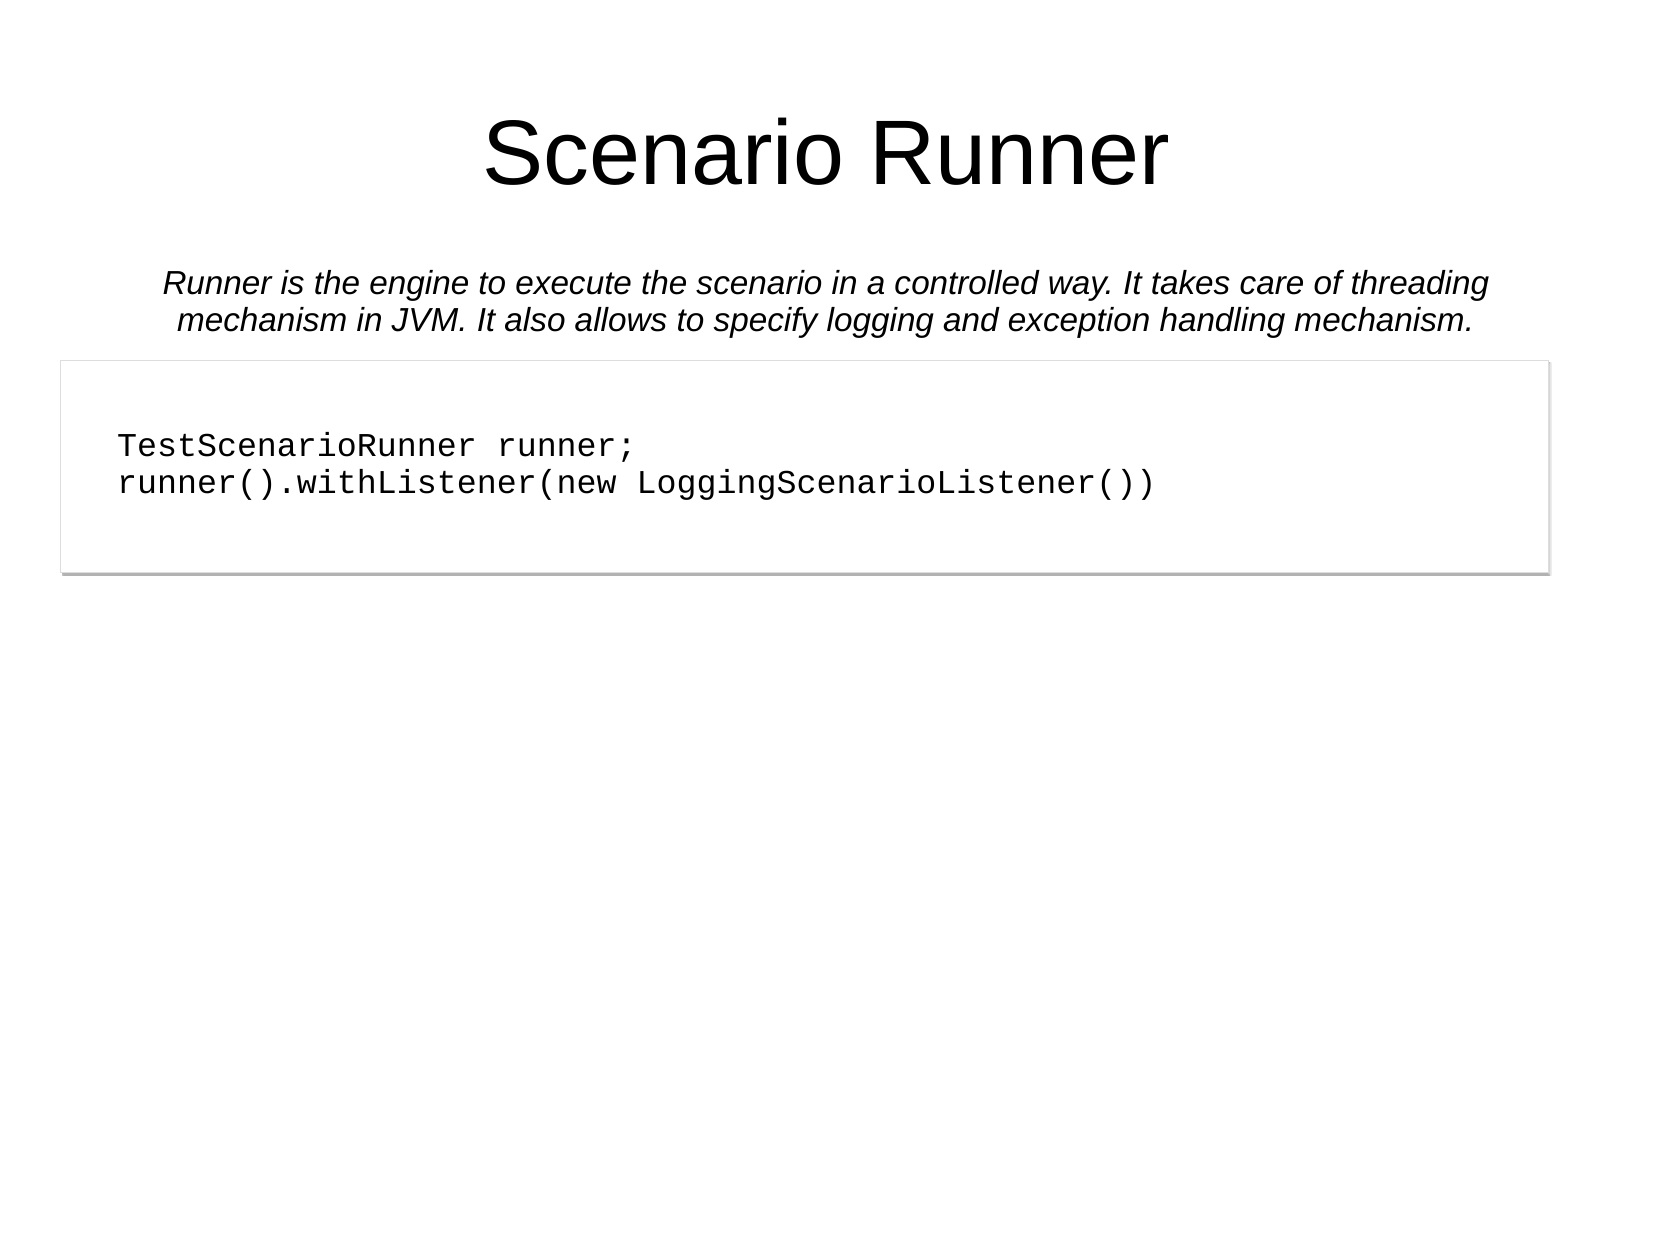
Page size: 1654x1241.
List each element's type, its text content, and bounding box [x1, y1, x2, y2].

title Scenario Runner [82, 49, 1571, 197]
title Runner is the engine to execute the scenario in a controlled way. It takes care of threading mechanism in JVM. It also allows to specify logging and exception handling mechanism. [82, 197, 1571, 406]
subtitle TestScenarioRunner runner; runner().withListener(new LoggingScenarioListener()) [60, 360, 1549, 573]
